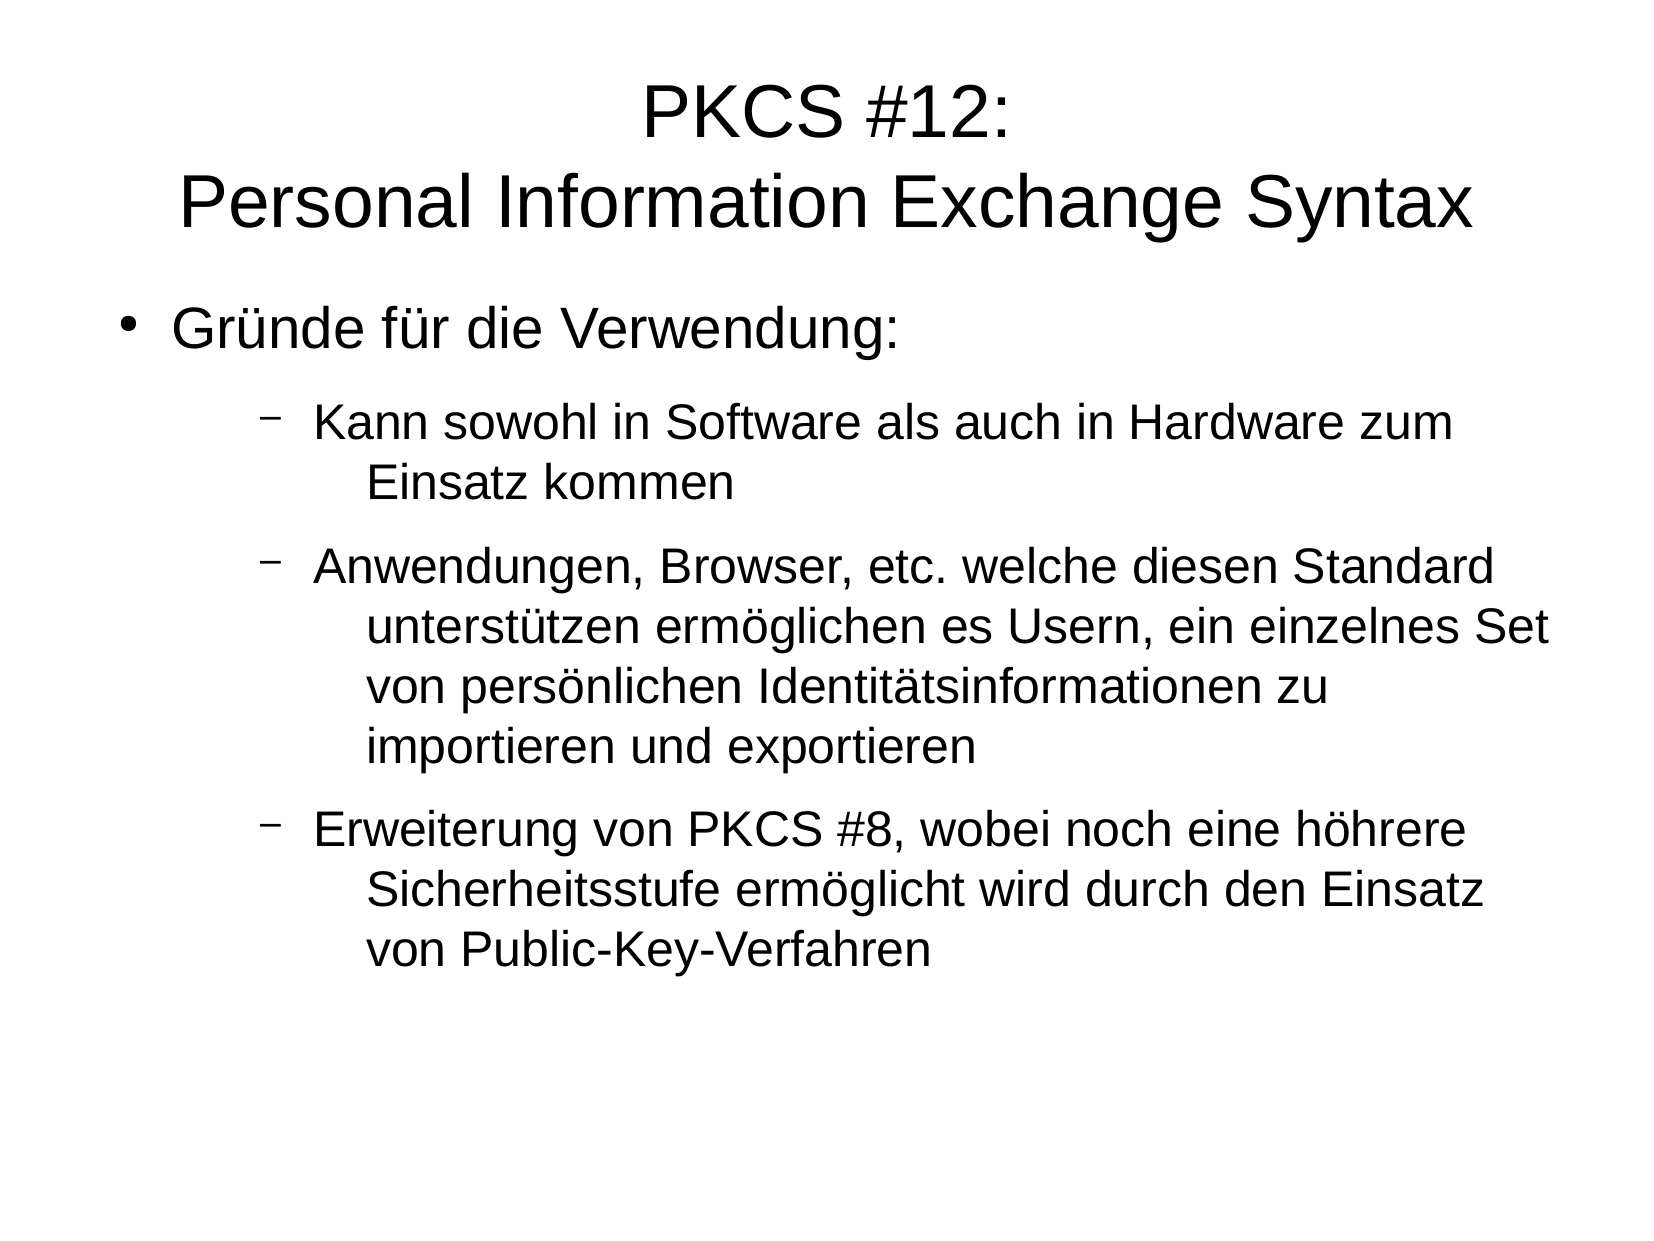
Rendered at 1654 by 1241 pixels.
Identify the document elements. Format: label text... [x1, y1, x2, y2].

text_box PKCS #12: Personal Information Exchange Syntax [82, 62, 1571, 243]
text_box Gründe für die Verwendung: Kann sowohl in Software als auch in Hardware zum Einsatz kommen Anwendungen, Browser, etc. welche diesen Standard unterstützen ermöglichen es Usern, ein einzelnes Set von persönlichen Identitätsinformationen zu importieren und exportieren Erweiterung von PKCS #8, wobei noch eine höhrere Sicherheitsstufe ermöglicht wird durch den Einsatz von Public-Key-Verfahren [82, 290, 1571, 1010]
